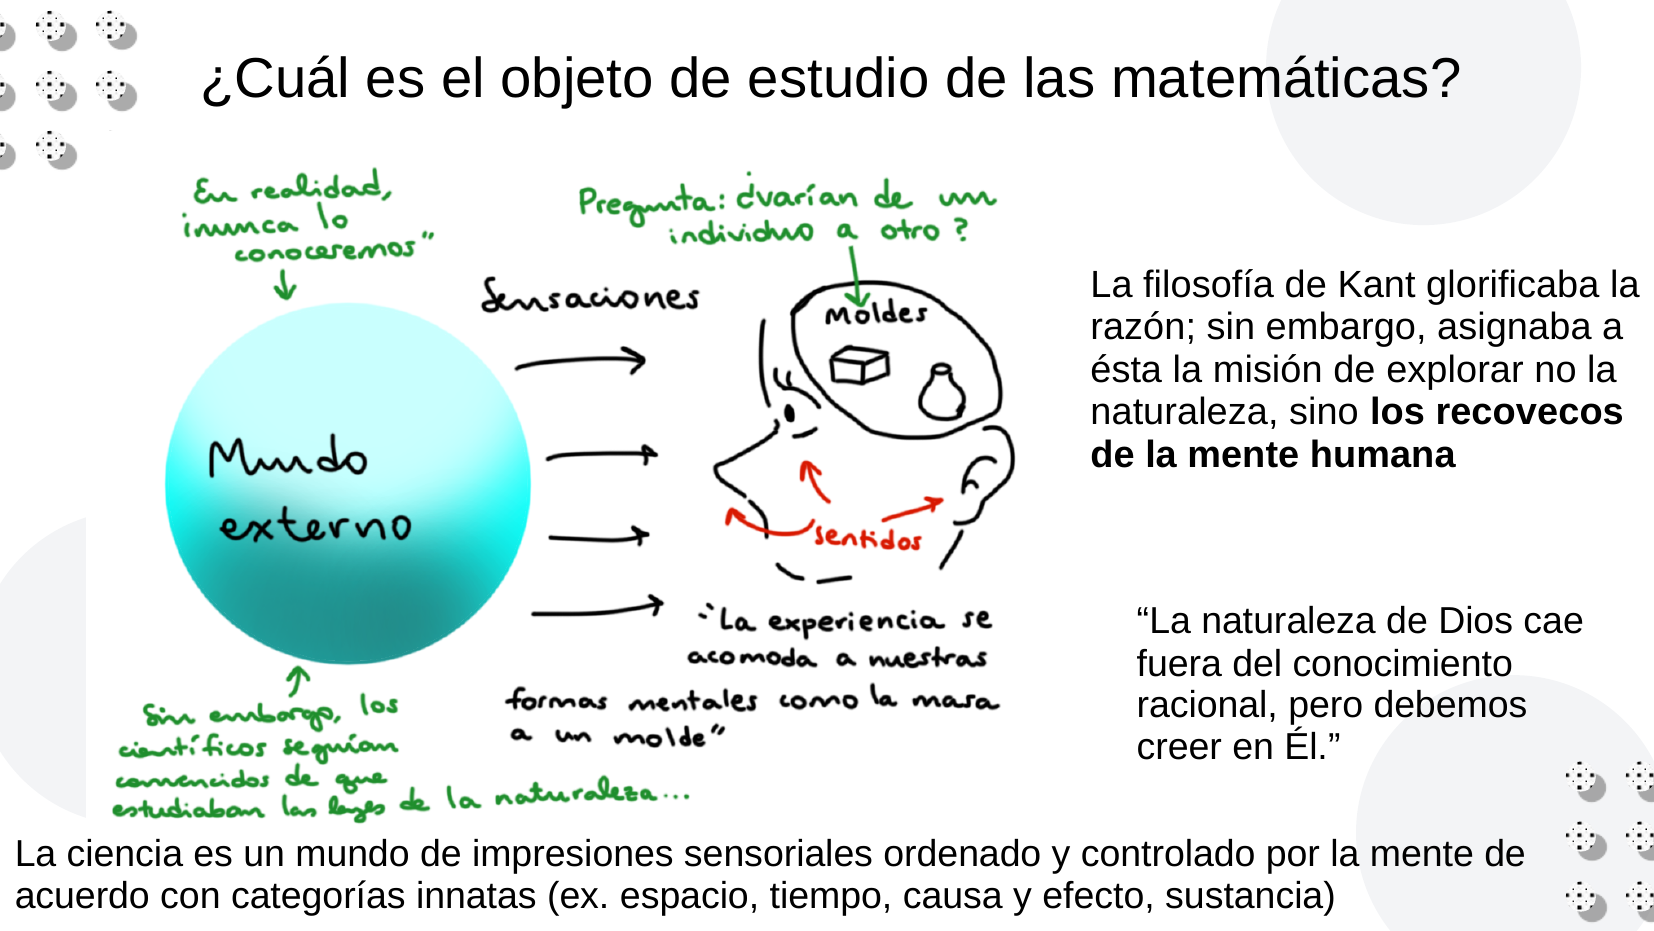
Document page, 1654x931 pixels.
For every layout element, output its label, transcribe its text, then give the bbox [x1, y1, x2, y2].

picture [1625, 821, 1654, 852]
text_box La ciencia es un mundo de impresiones sensoriales ordenado y controlado por la mente de acuerdo con categorías innatas (ex. espacio, tiempo, causa y efecto, sustancia) [0, 825, 1623, 927]
list “La naturaleza de Dios cae fuera del conocimiento racional, pero debemos creer en Él.” [1065, 600, 1613, 825]
picture [86, 131, 1059, 831]
title ¿Cuál es el objeto de estudio de las matemáticas? [86, 0, 1576, 156]
picture [0, 73, 6, 98]
picture [35, 10, 66, 41]
picture [1625, 761, 1654, 792]
picture [35, 70, 66, 101]
picture [35, 130, 67, 161]
picture [0, 13, 6, 38]
picture [0, 133, 7, 158]
picture [1625, 881, 1654, 912]
list La filosofía de Kant glorificaba la razón; sin embargo, asignaba a ésta la misión de explorar no la naturaleza, sino los recovecos de la mente humana [1059, 262, 1642, 520]
